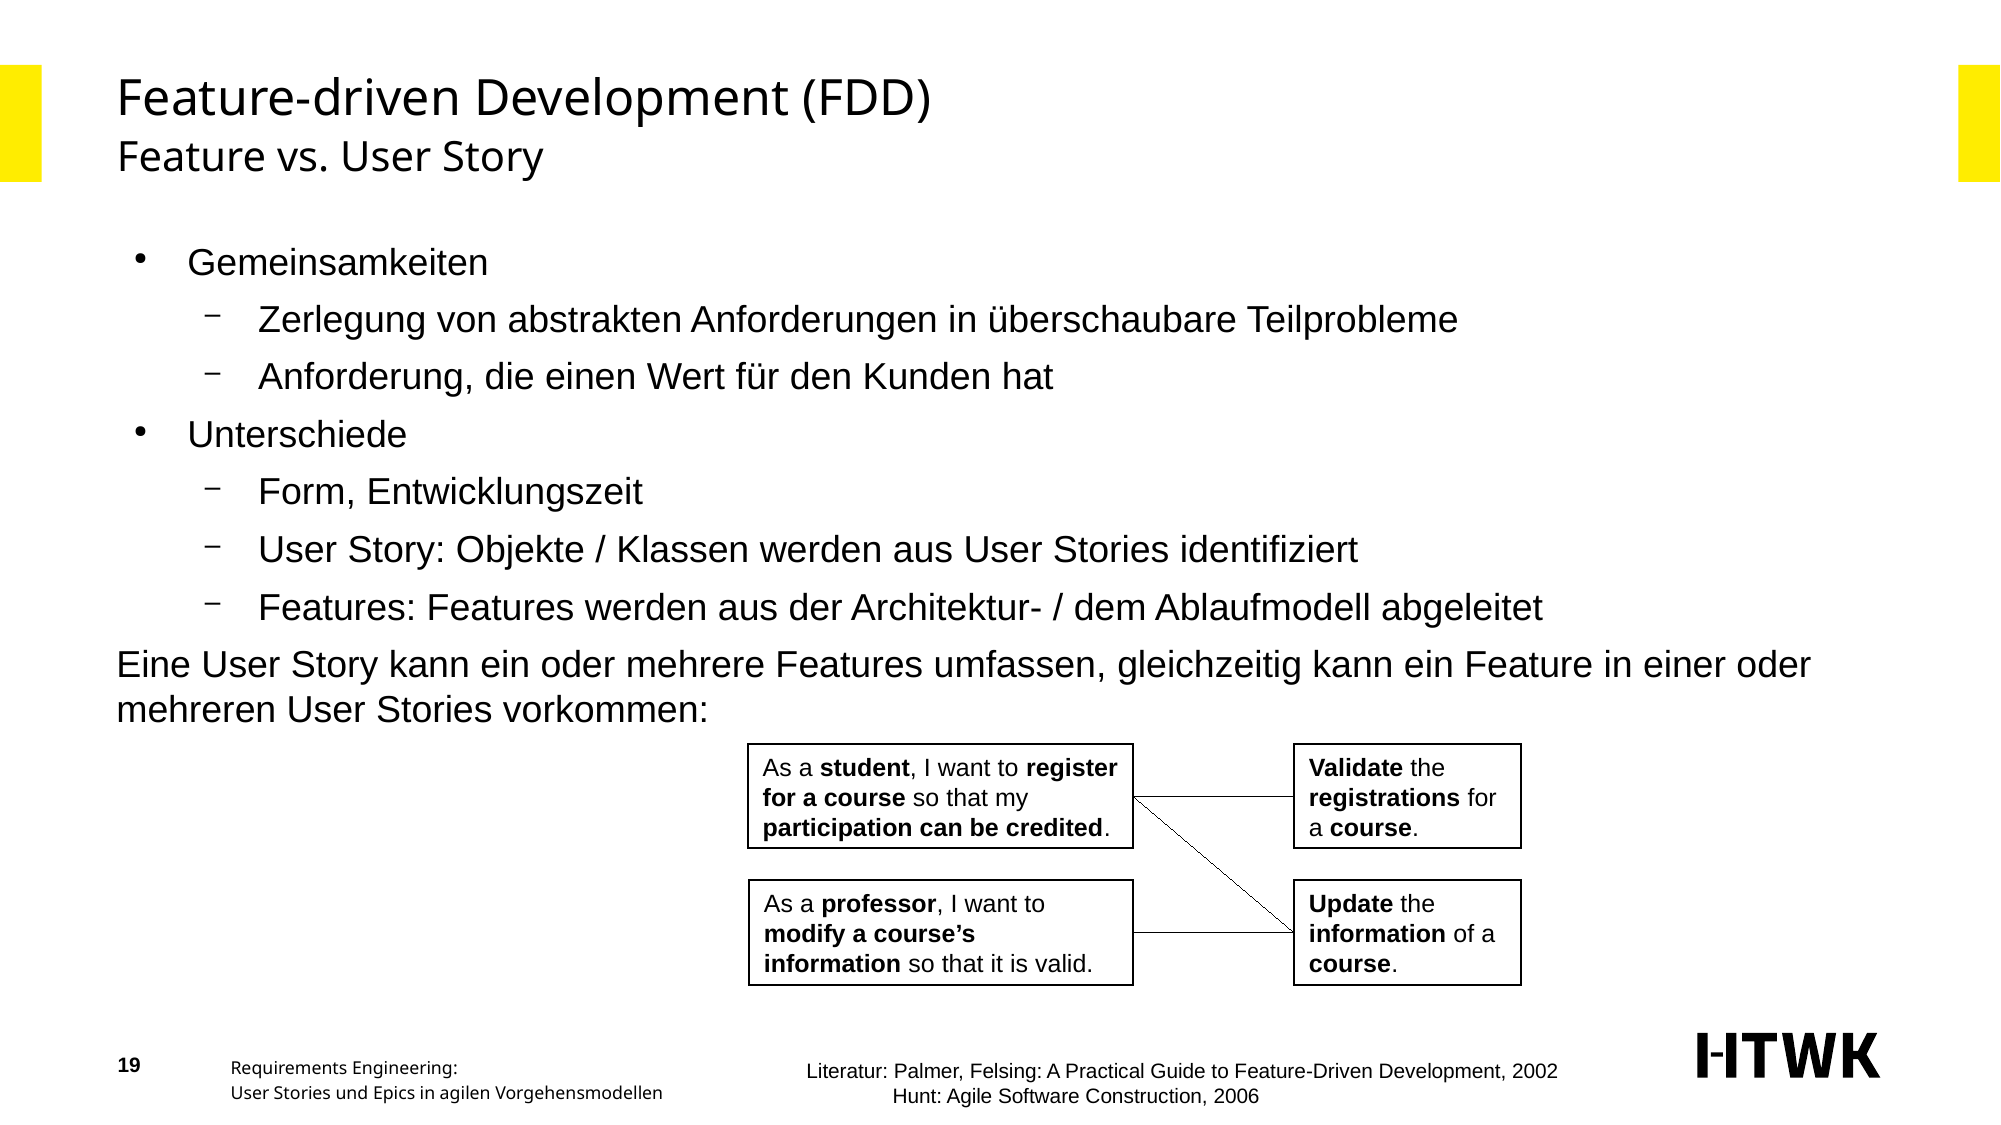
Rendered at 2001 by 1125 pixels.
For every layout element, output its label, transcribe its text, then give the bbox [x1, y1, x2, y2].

text_box Validate the registrations for a course. [1294, 743, 1522, 849]
text_box Gemeinsamkeiten Zerlegung von abstrakten Anforderungen in überschaubare Teilprobleme Anforderung, die einen Wert für den Kunden hat Unterschiede Form, Entwicklungszeit User Story: Objekte / Klassen werden aus User Stories identifiziert Features: Features werden aus der Architektur- / dem Ablaufmodell abgeleitet Eine User Story kann ein oder mehrere Features umfassen, gleichzeitig kann ein Feature in einer oder mehreren User Stories vorkommen: [116, 237, 1891, 1002]
text_box Update the information of a course. [1294, 880, 1522, 985]
text_box Literatur: Palmer, Felsing: A Practical Guide to Feature-Driven Development, 2002 Hunt: Agile Software Construction, 2006 [791, 1050, 1594, 1115]
title Feature-driven Development (FDD) Feature vs. User Story [116, 60, 1882, 178]
text_box As a student, I want to register for a course so that my participation can be credited. [747, 743, 1133, 849]
text_box As a professor, I want to modify a course’s information so that it is valid. [749, 880, 1133, 985]
